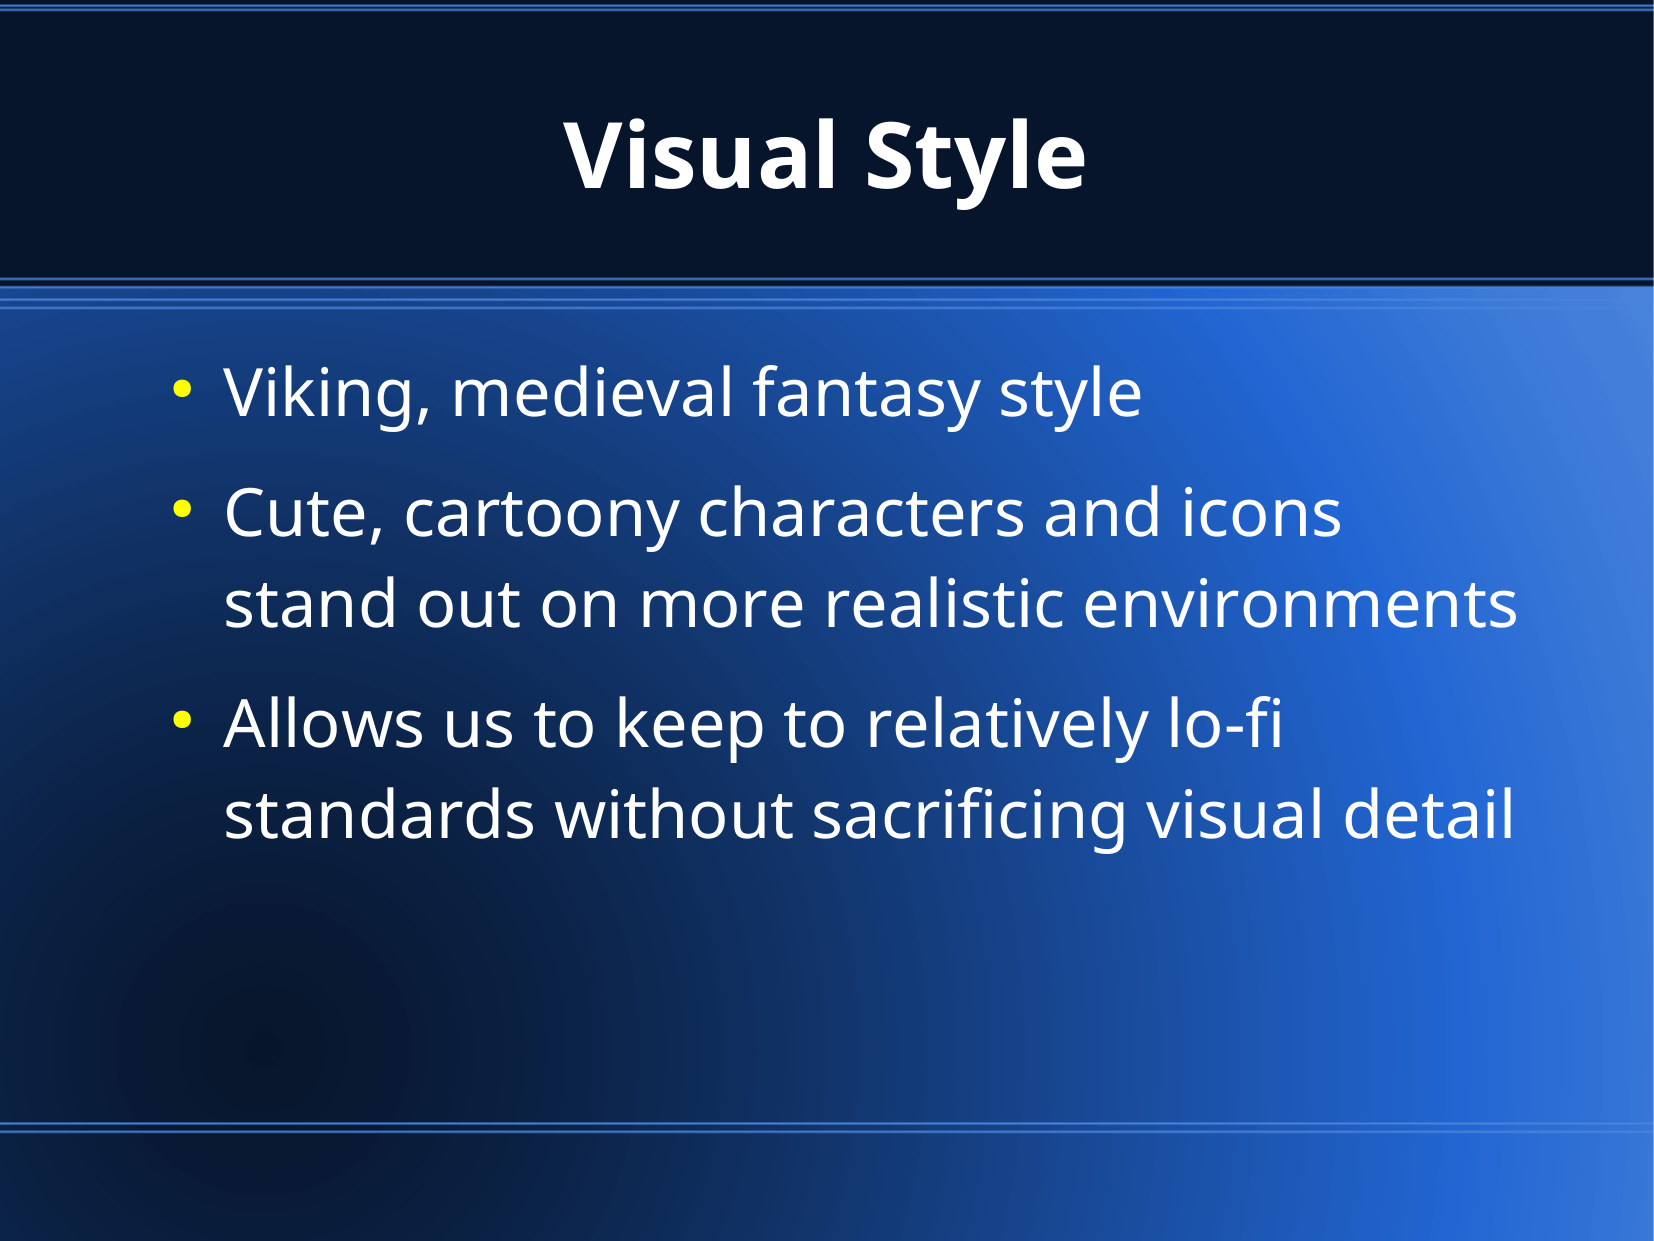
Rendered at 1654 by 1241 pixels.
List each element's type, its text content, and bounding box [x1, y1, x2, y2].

title Visual Style [82, 49, 1571, 257]
list Viking, medieval fantasy style Cute, cartoony characters and icons stand out on more realistic environments Allows us to keep to relatively lo-fi standards without sacrificing visual detail [152, 344, 1534, 1127]
picture [0, 0, 1654, 1241]
